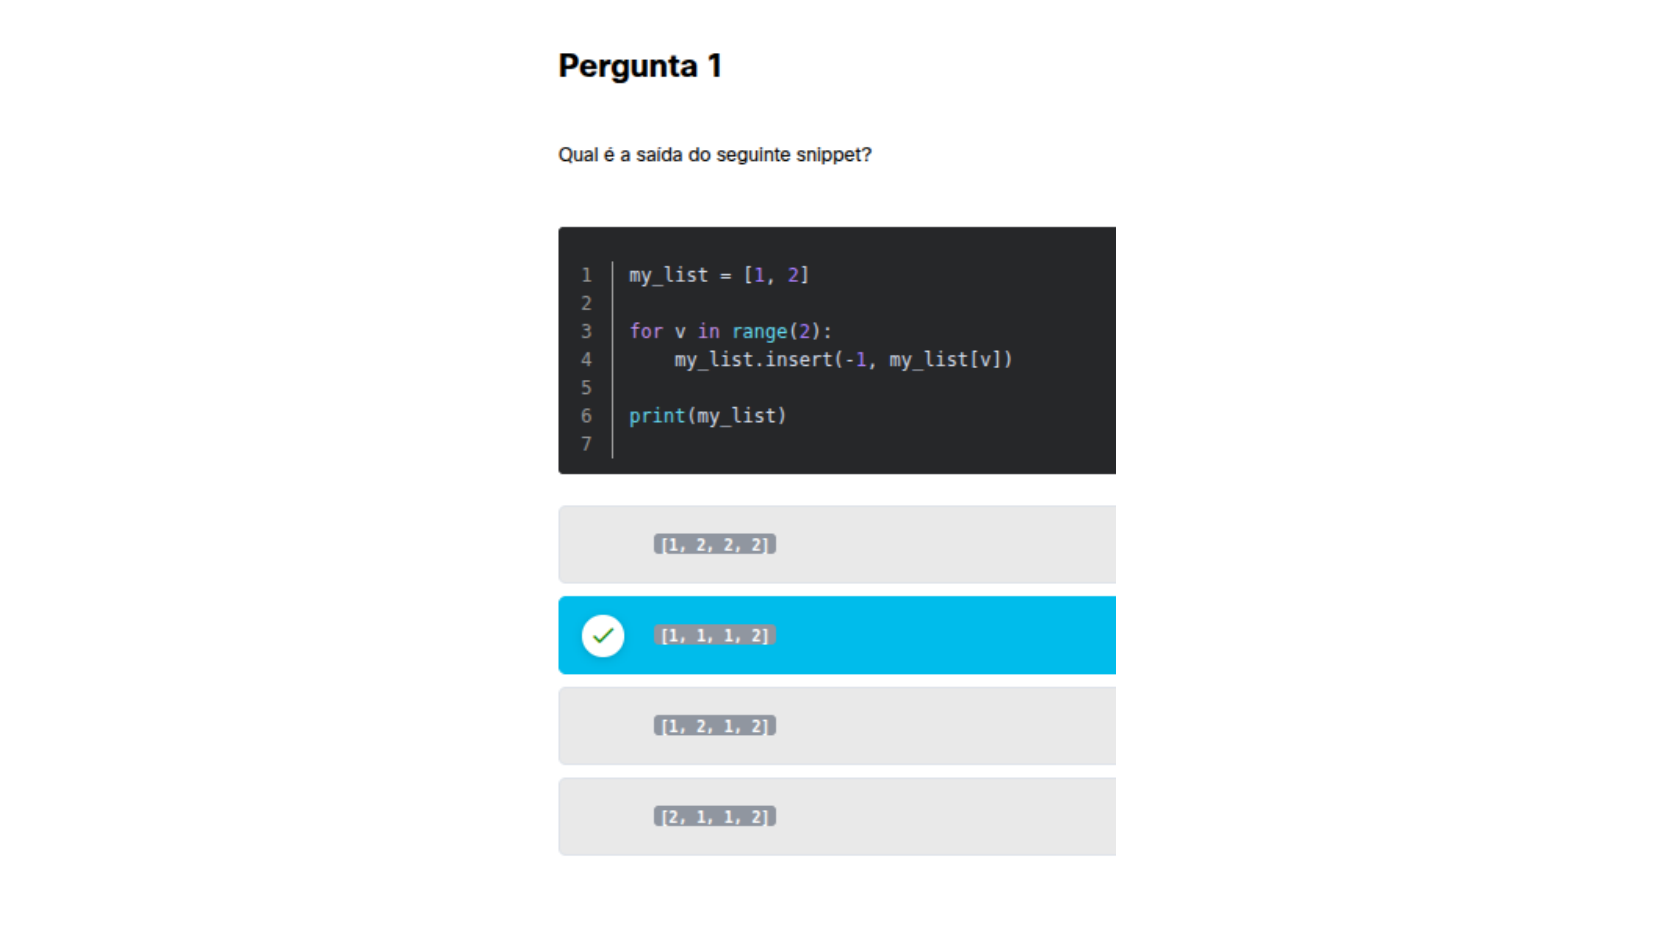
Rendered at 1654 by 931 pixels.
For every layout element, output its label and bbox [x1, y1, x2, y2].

picture [540, 38, 1116, 892]
picture [582, 615, 624, 657]
picture [654, 625, 776, 644]
